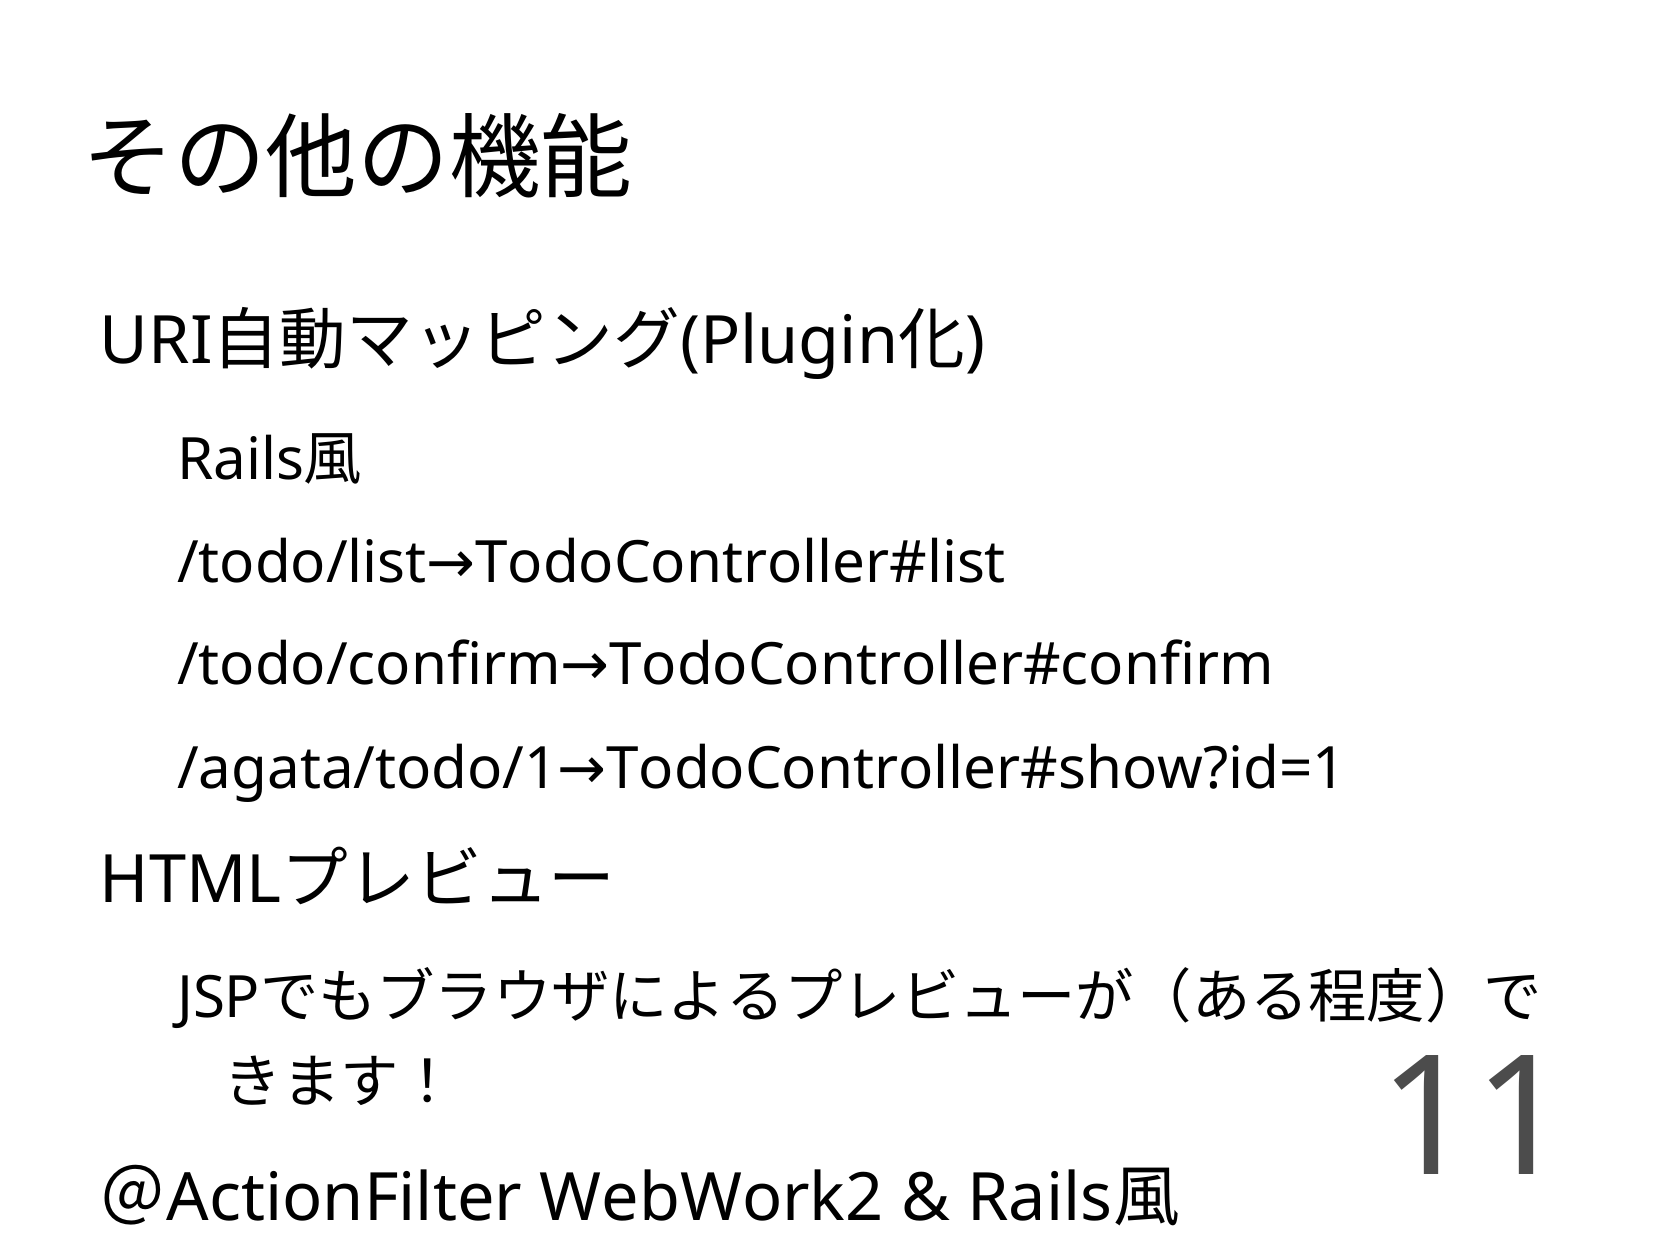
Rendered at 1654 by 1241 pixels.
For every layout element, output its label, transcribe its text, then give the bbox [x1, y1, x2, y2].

title その他の機能 [82, 48, 1571, 258]
list URI自動マッピング(Plugin化) Rails風 /todo/list→TodoController#list /todo/confirm→TodoController#confirm /agata/todo/1→TodoController#show?id=1 HTMLプレビュー JSPでもブラウザによるプレビューが（ある程度）できます！ ＠ActionFilter WebWork2 & Rails風 [82, 290, 1571, 1134]
